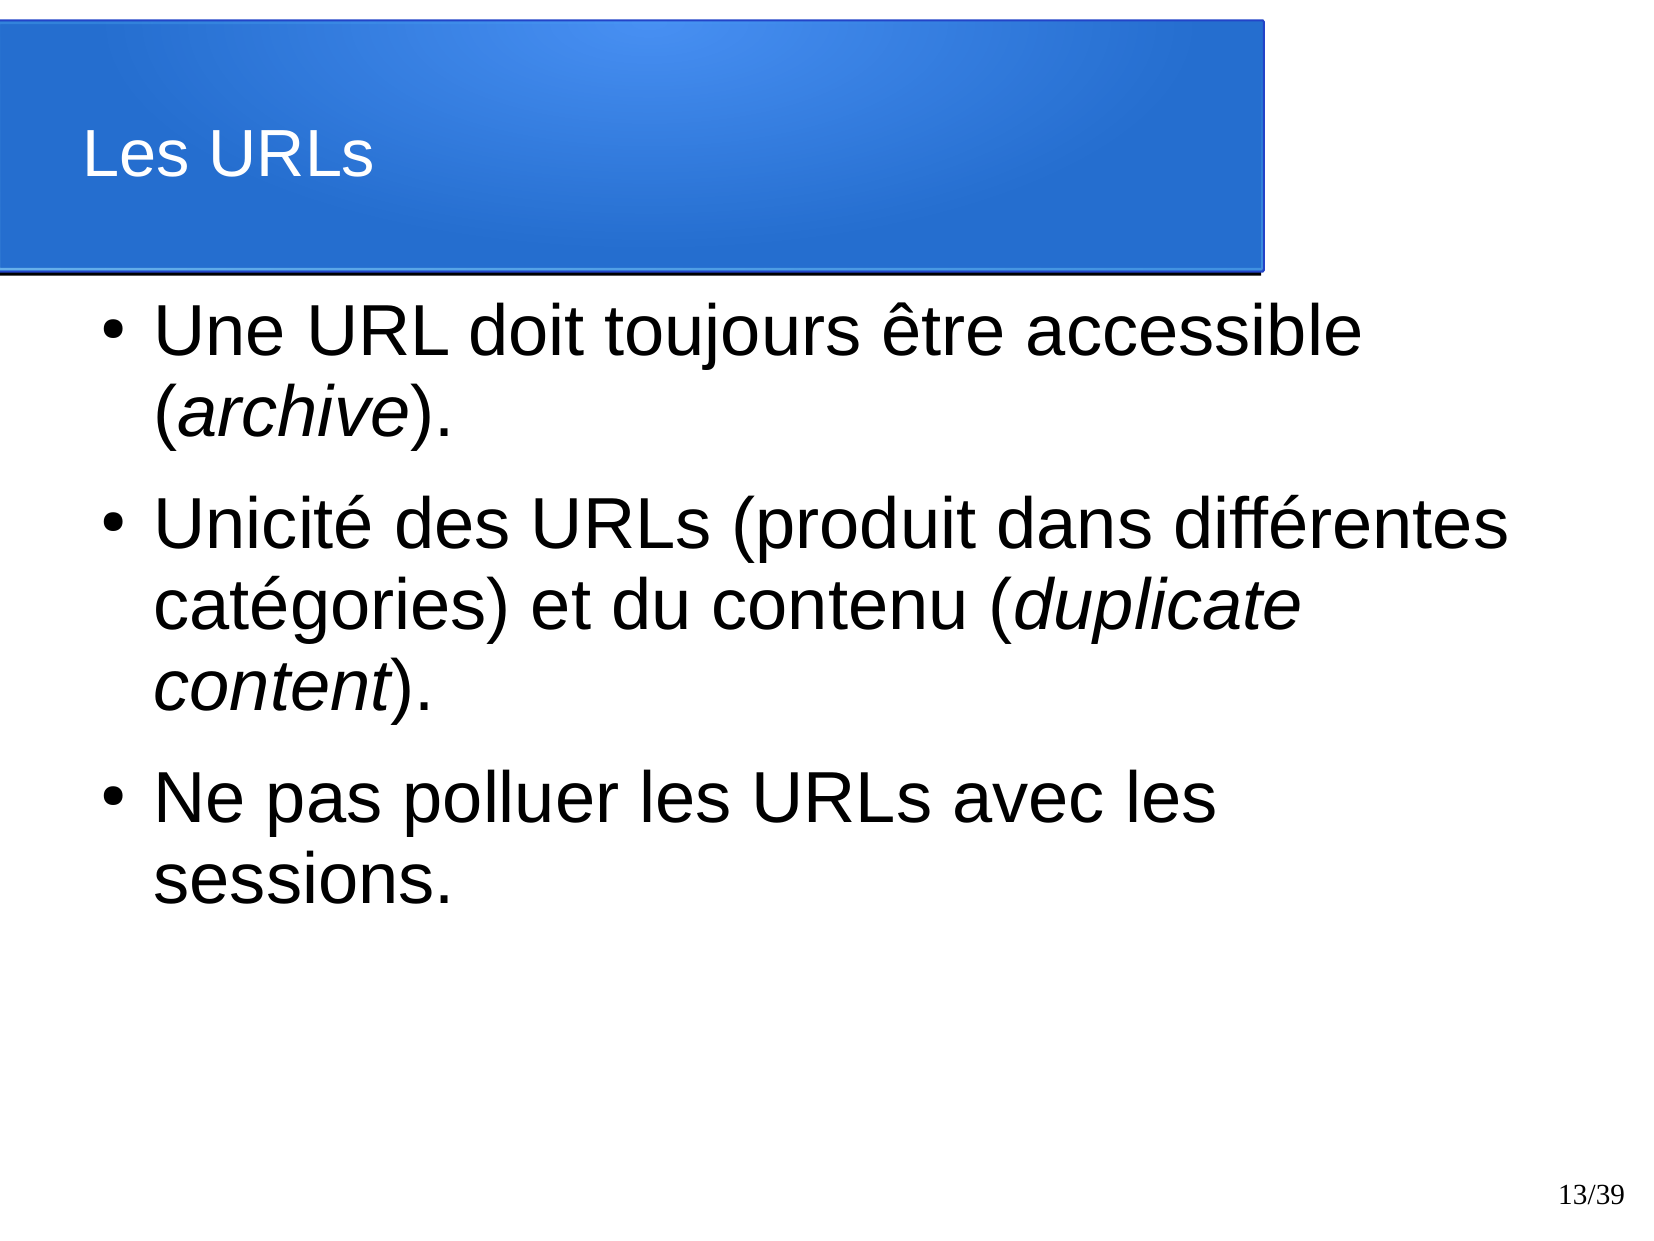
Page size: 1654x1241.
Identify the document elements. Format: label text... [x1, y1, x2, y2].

title Les URLs [82, 49, 1250, 257]
list Une URL doit toujours être accessible (archive). Unicité des URLs (produit dans différentes catégories) et du contenu (duplicate content). Ne pas polluer les URLs avec les sessions. [82, 290, 1538, 1010]
